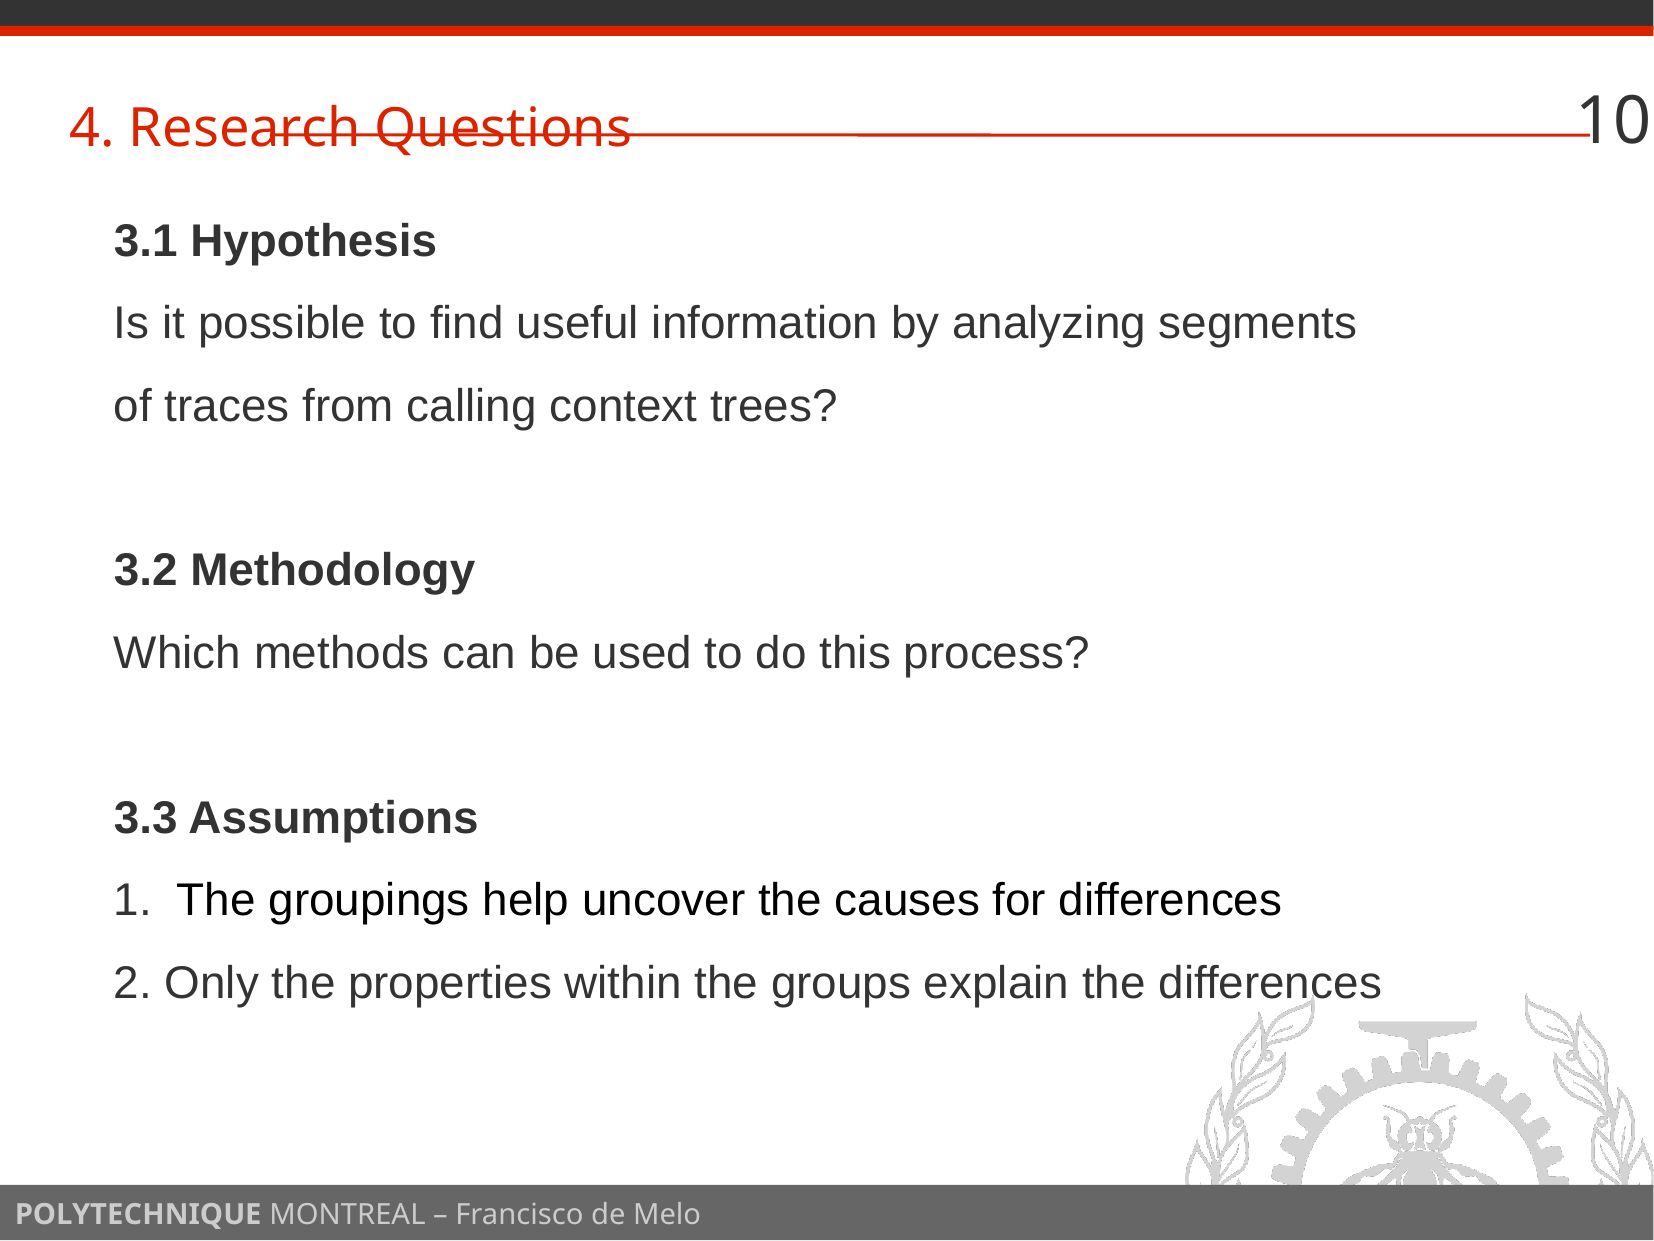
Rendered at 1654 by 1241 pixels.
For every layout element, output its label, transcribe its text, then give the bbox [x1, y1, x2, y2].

text_box [0, 0, 1654, 36]
text_box 4. Research Questions [54, 52, 760, 607]
picture [1202, 967, 1211, 974]
text_box POLYTECHNIQUE MONTREAL – Francisco de Melo [0, 1184, 1654, 1241]
text_box 3.1 Hypothesis Is it possible to find useful information by analyzing segments of traces from calling context trees? 3.2 Methodology Which methods can be used to do this process? 3.3 Assumptions 1. The groupings help uncover the causes for differences 2. Only the properties within the groups explain the differences [114, 326, 1509, 867]
picture [1185, 967, 1654, 1184]
text_box 10 [1574, 25, 1654, 168]
